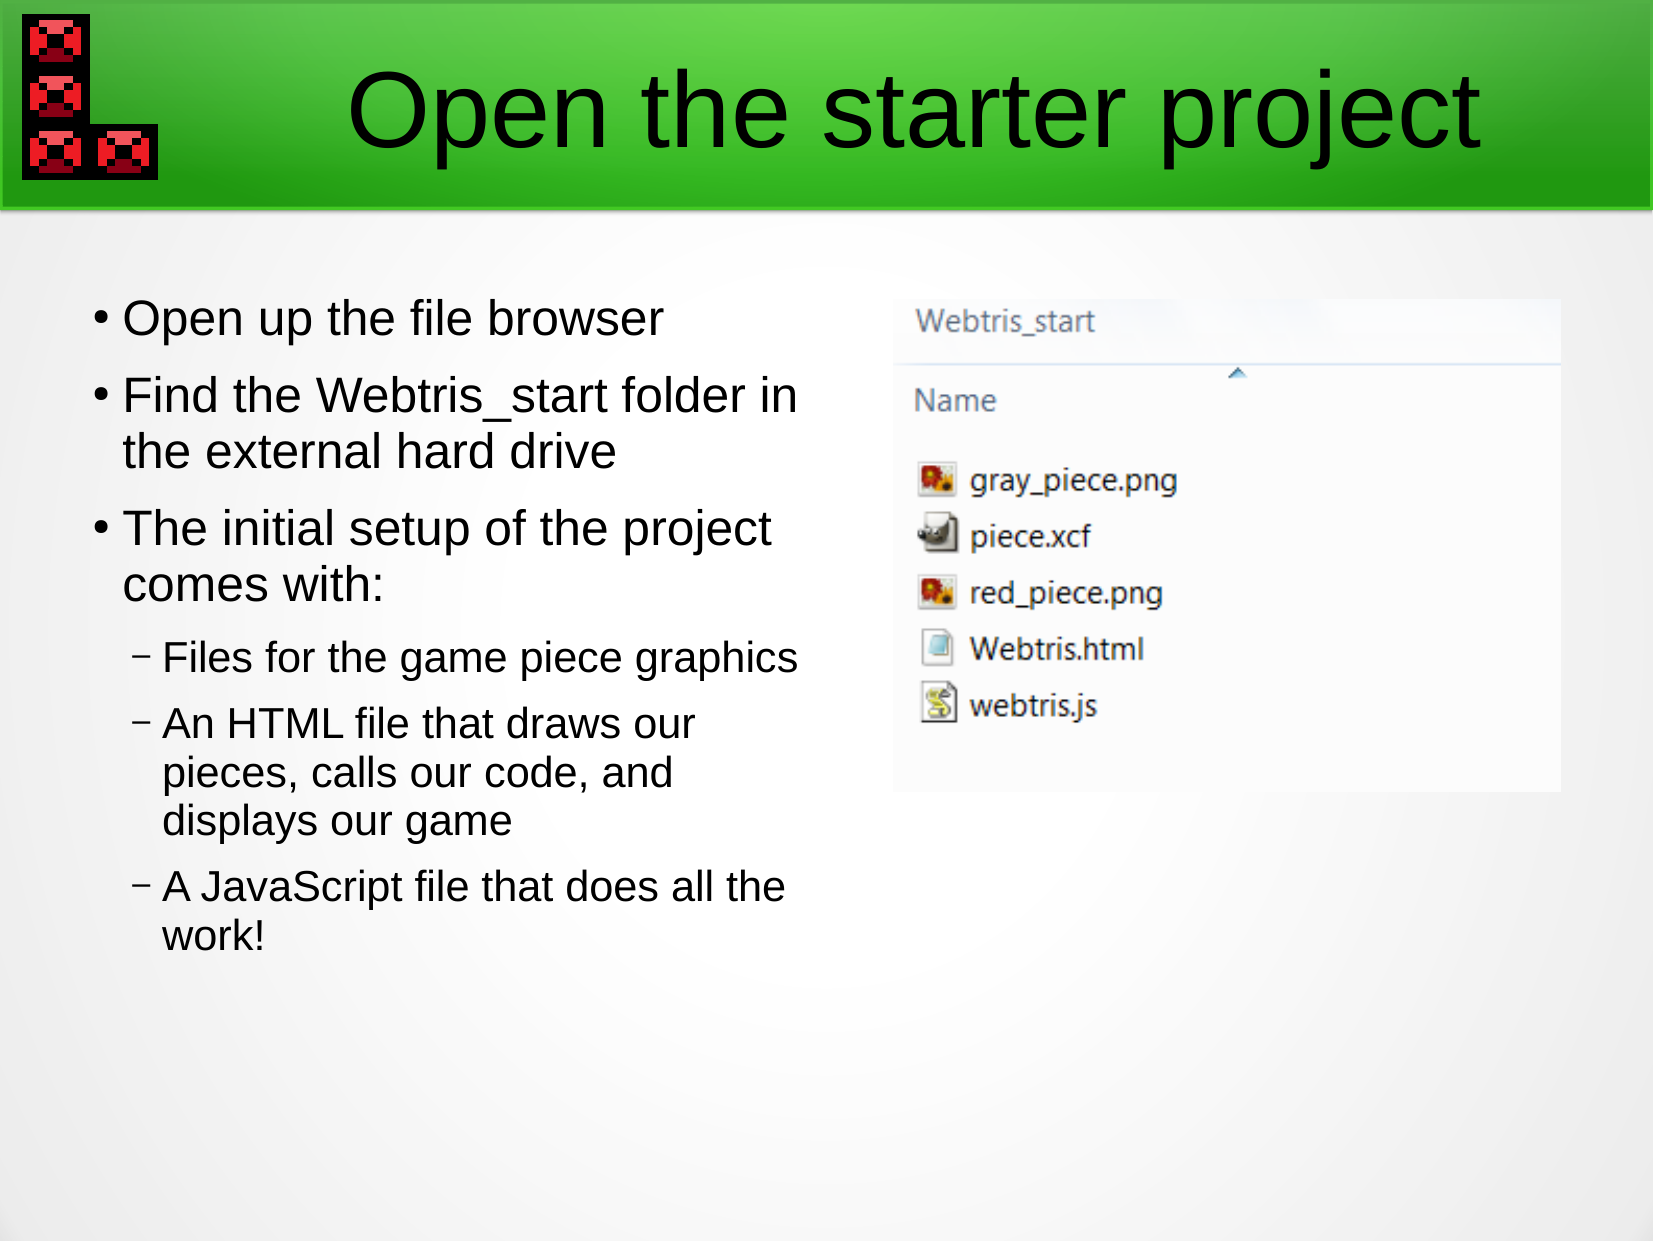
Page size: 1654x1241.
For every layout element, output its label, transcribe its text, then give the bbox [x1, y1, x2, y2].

picture [893, 299, 1561, 792]
list Open up the file browser Find the Webtris_start folder in the external hard drive The initial setup of the project comes with: Files for the game piece graphics An HTML file that draws our pieces, calls our code, and displays our game A JavaScript file that does all the work! [82, 290, 809, 1010]
title Open the starter project [195, 30, 1636, 190]
picture [22, 14, 158, 180]
